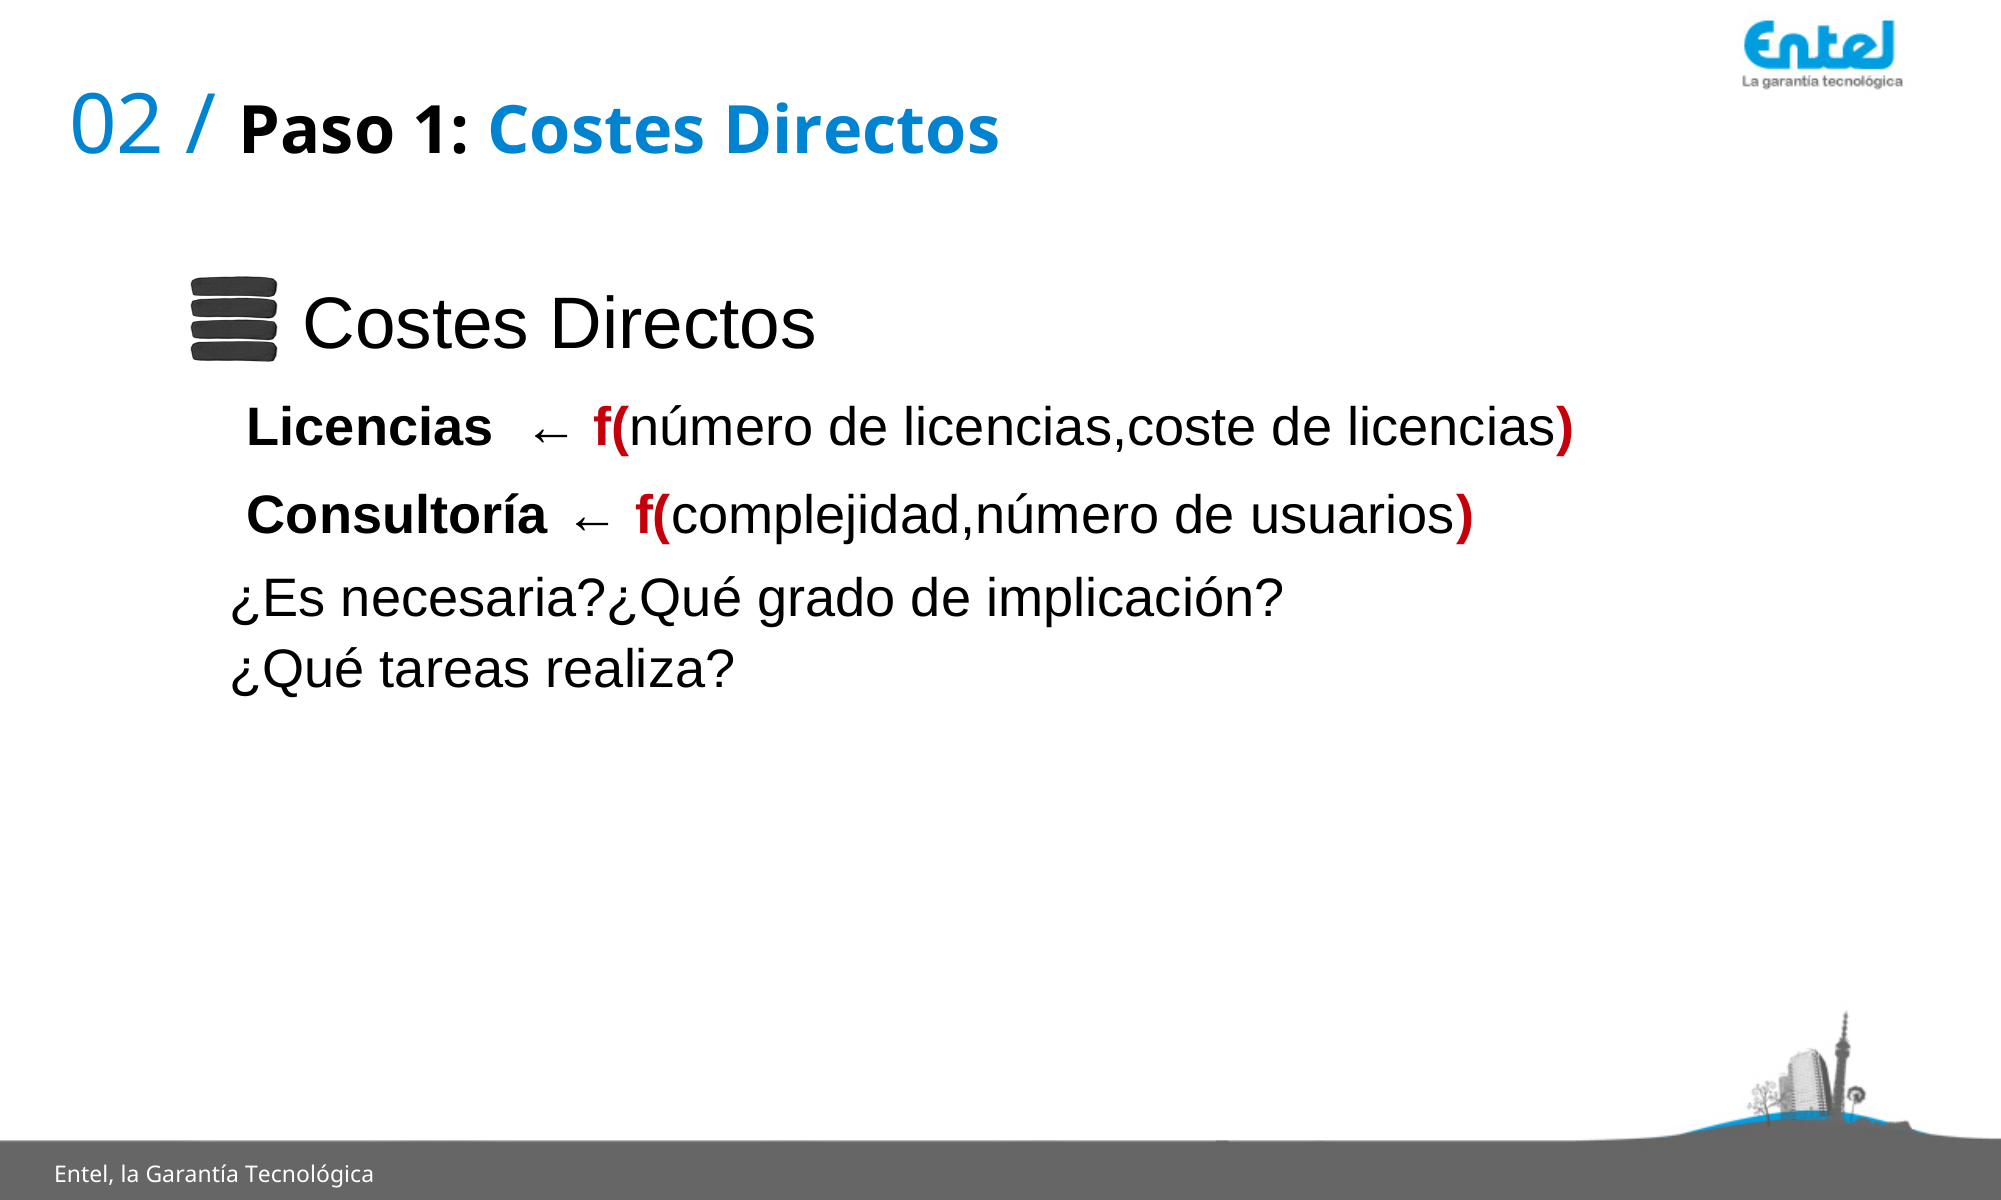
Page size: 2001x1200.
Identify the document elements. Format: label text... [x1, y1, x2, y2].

text_box 02 / Paso 1: Costes Directos [51, 61, 1625, 202]
text_box Costes Directos [287, 268, 833, 371]
text_box Consultoría [232, 472, 564, 553]
text_box ¿Qué tareas realiza? [214, 626, 767, 706]
picture [0, 0, 2001, 1200]
text_box ← f(complejidad,número de usuarios) [564, 472, 1490, 553]
text_box ← f(número de licencias,coste de licencias) [510, 383, 1590, 464]
text_box Licencias [231, 383, 510, 464]
text_box ¿Es necesaria?¿Qué grado de implicación? [214, 555, 1317, 636]
text_box Entel, la Garantía Tecnológica [39, 1137, 966, 1198]
